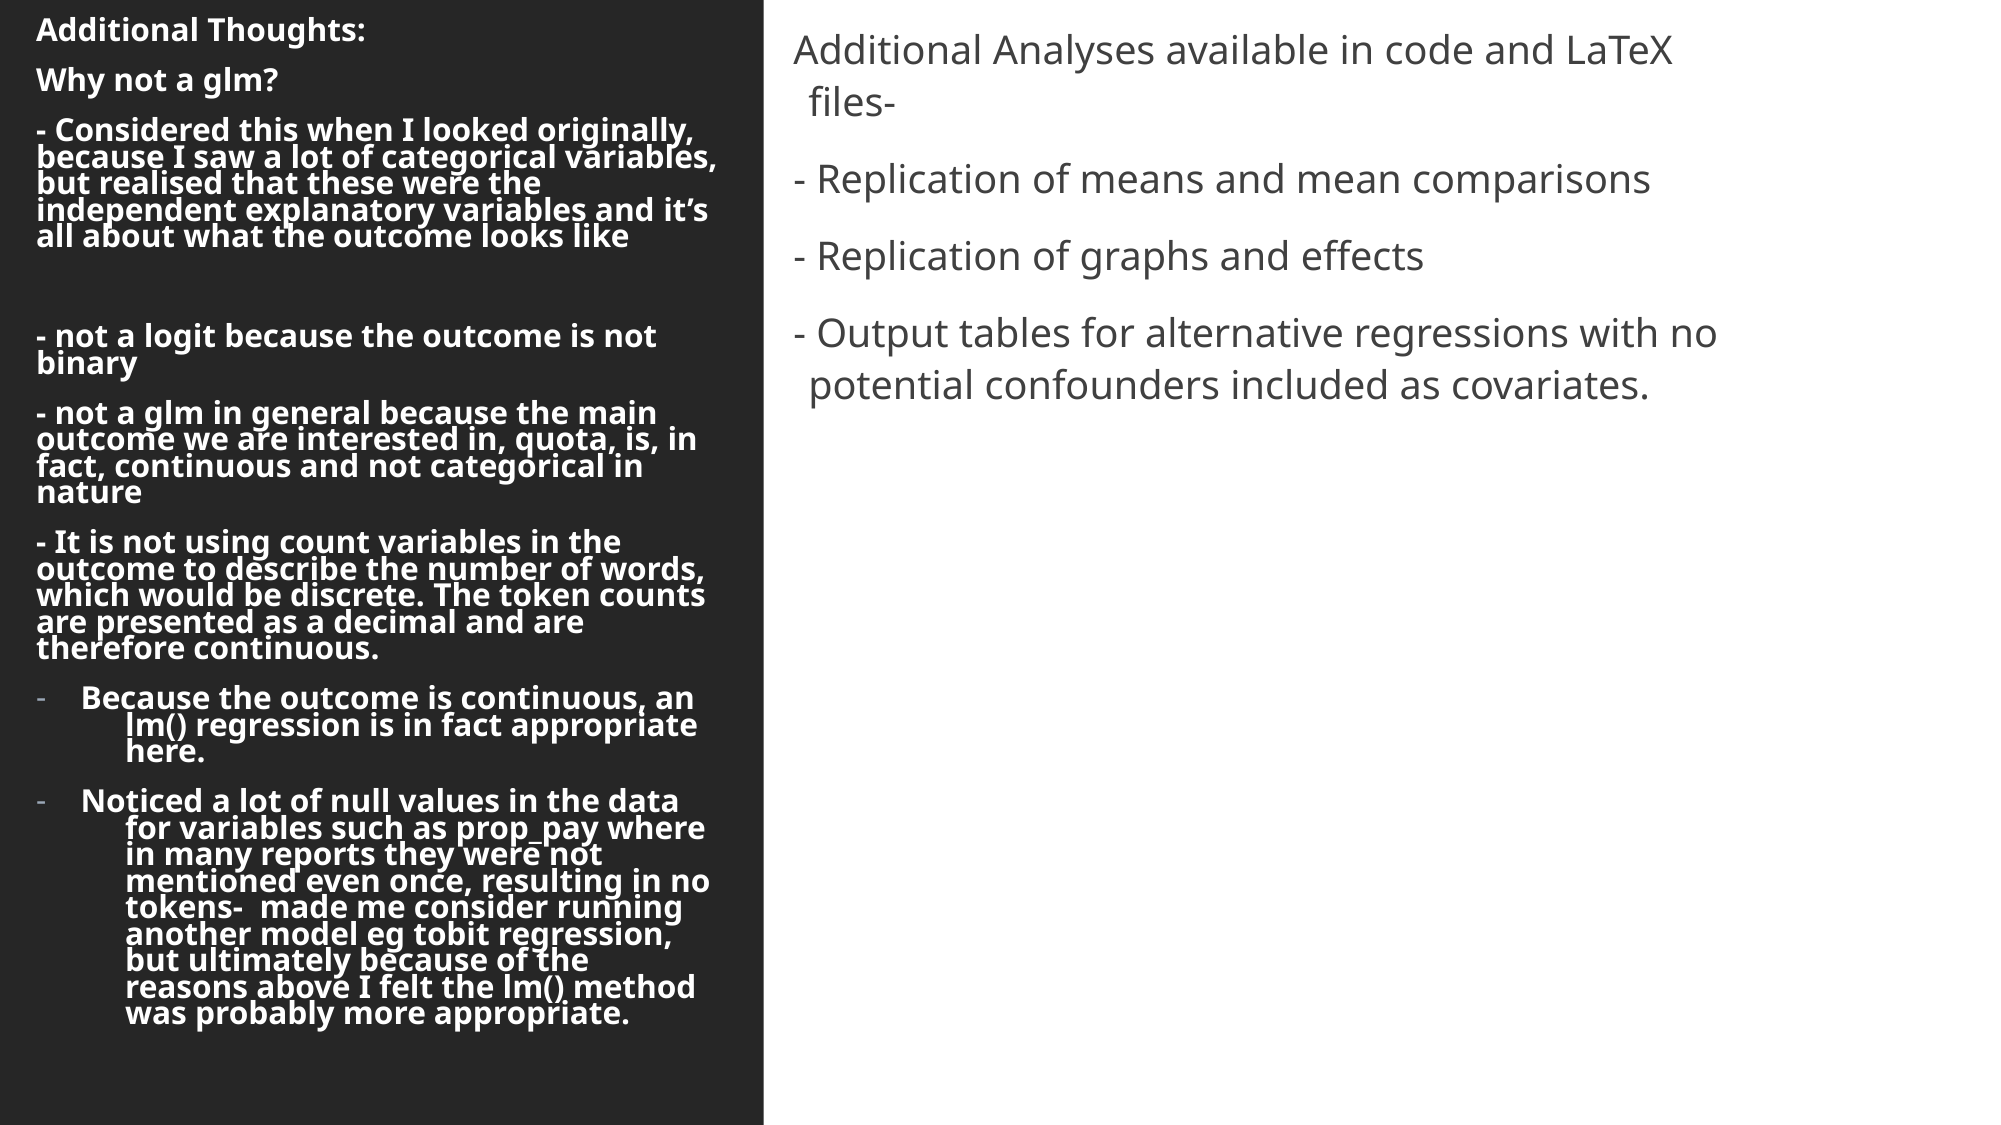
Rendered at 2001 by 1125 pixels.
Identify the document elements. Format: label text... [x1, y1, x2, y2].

list Additional Analyses available in code and LaTeX files- - Replication of means and mean comparisons - Replication of graphs and effects - Output tables for alternative regressions with no potential confounders included as covariates. [778, 12, 1751, 882]
list Additional Thoughts: Why not a glm? - Considered this when I looked originally, because I saw a lot of categorical variables, but realised that these were the independent explanatory variables and it’s all about what the outcome looks like - not a logit because the outcome is not binary - not a glm in general because the main outcome we are interested in, quota, is, in fact, continuous and not categorical in nature - It is not using count variables in the outcome to describe the number of words, which would be discrete. The token counts are presented as a decimal and are therefore continuous. Because the outcome is continuous, an lm() regression is in fact appropriate here. Noticed a lot of null values in the data for variables such as prop_pay where in many reports they were not mentioned even once, resulting in no tokens- made me consider running another model eg tobit regression, but ultimately because of the reasons above I felt the lm() method was probably more appropriate. [21, 12, 736, 1067]
